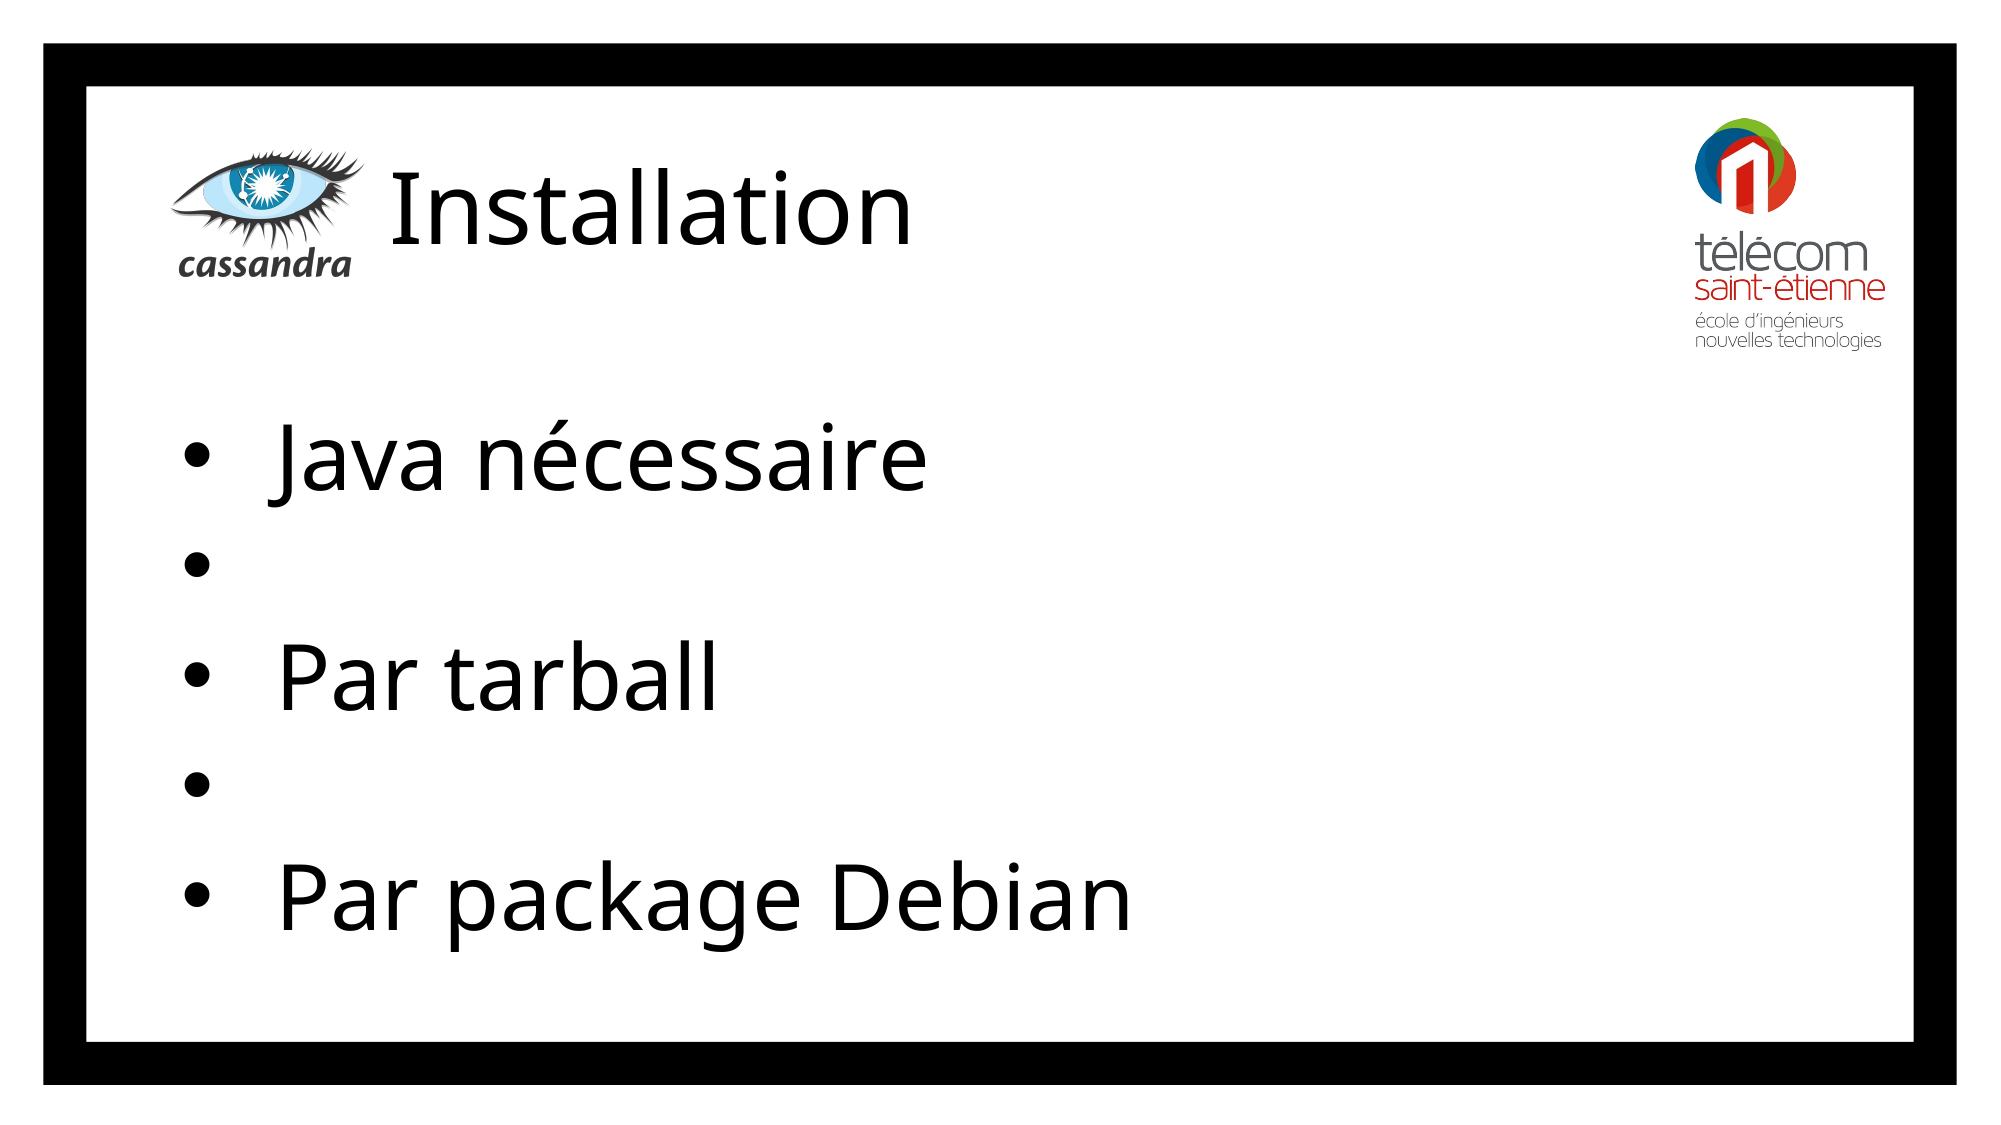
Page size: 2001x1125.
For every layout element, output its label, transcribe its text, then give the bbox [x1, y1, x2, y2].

title Installation [369, 138, 1849, 304]
picture [1715, 134, 1730, 138]
text_box Java nécessaire Par tarball Par package Debian [166, 391, 1849, 1119]
picture [166, 144, 368, 280]
picture [1695, 118, 1885, 351]
